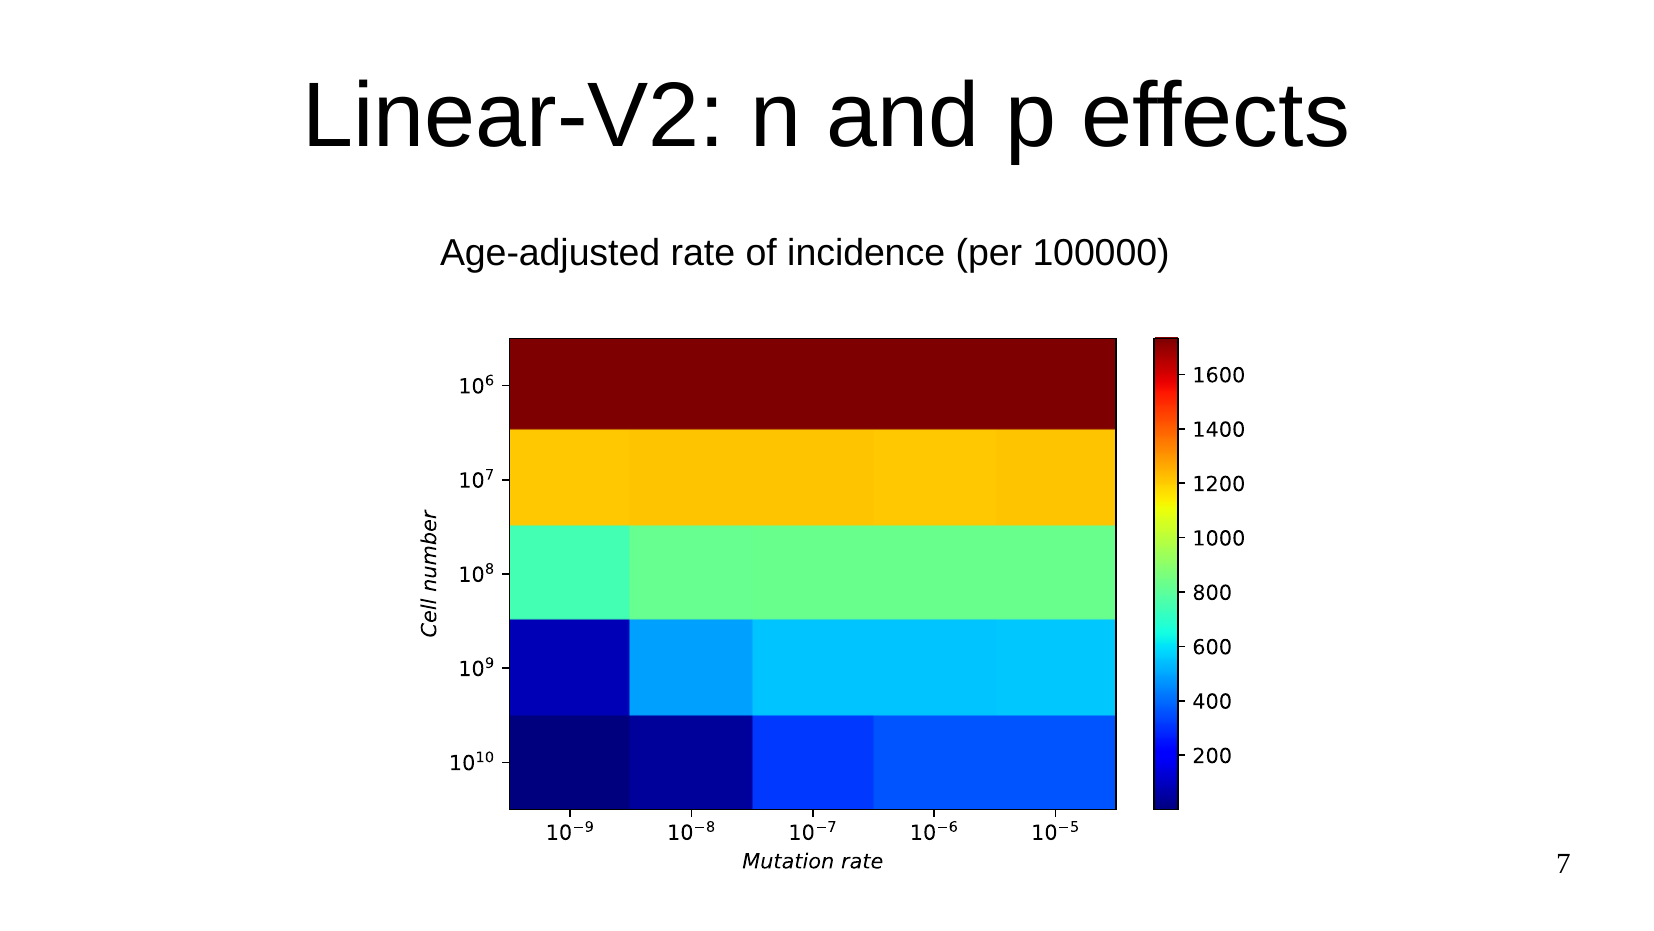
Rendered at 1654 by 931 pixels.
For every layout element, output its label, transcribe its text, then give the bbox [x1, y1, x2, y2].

picture [389, 307, 1292, 910]
text_box Age-adjusted rate of incidence (per 100000) [425, 224, 1205, 310]
title Linear-V2: n and p effects [82, 37, 1571, 193]
